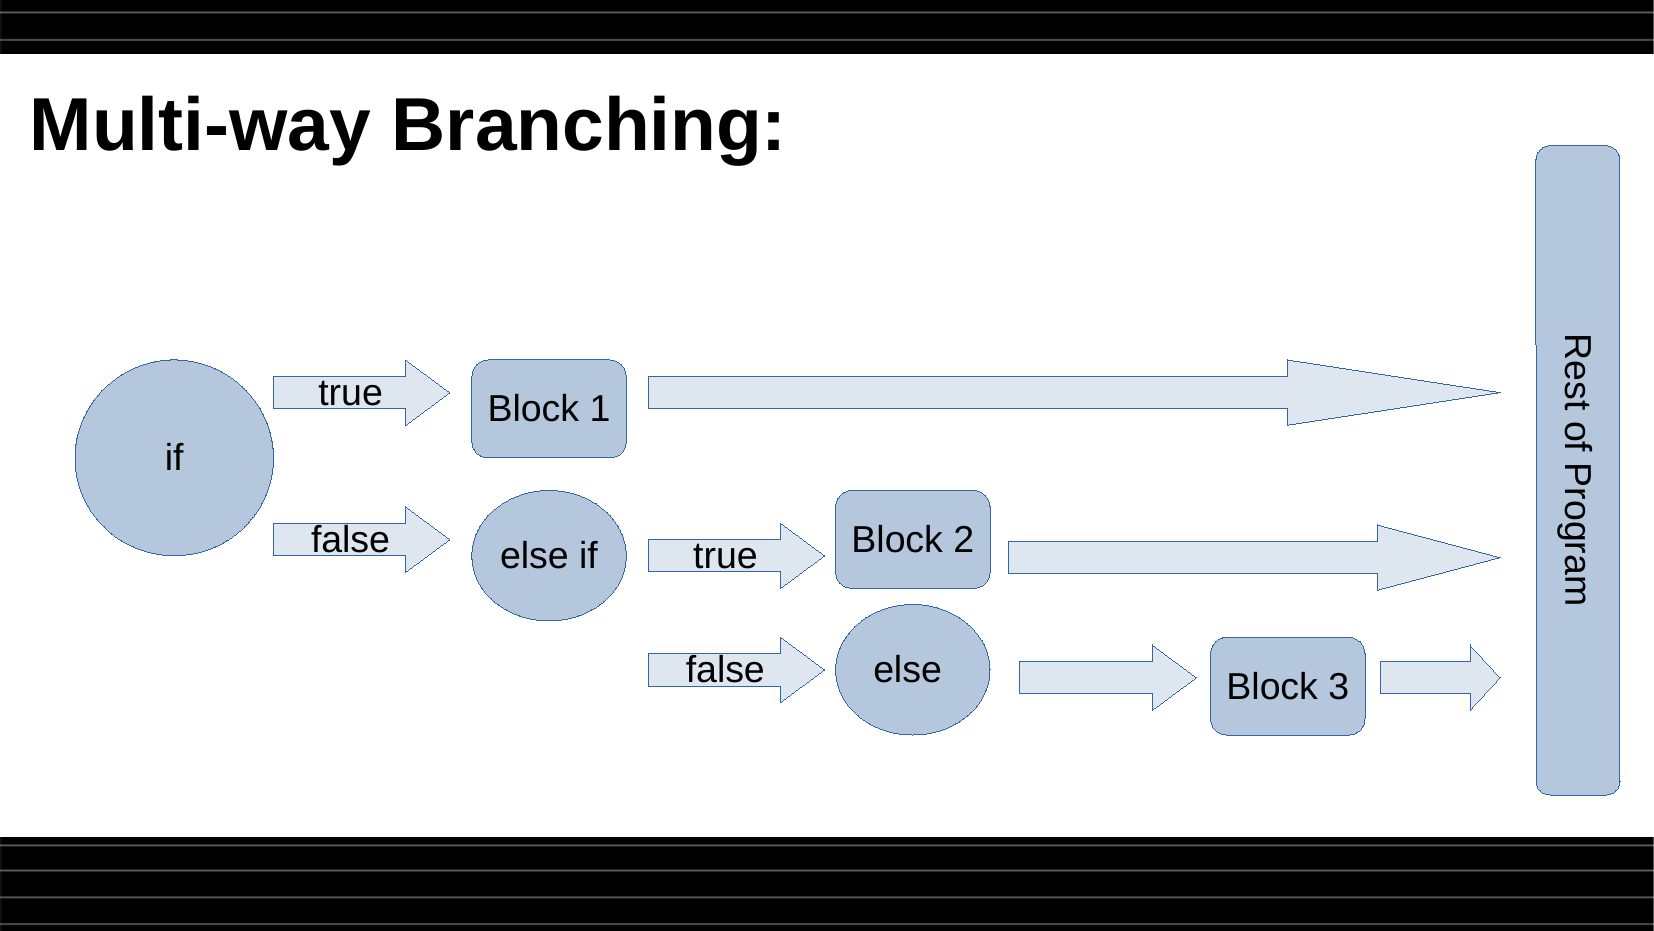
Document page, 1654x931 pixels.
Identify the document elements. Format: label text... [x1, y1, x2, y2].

text_box false [273, 506, 450, 573]
text_box [1380, 644, 1501, 711]
text_box Block 3 [1210, 637, 1366, 736]
picture [0, 837, 1654, 931]
text_box [1008, 524, 1501, 591]
text_box true [273, 360, 450, 426]
text_box [648, 359, 1501, 426]
picture [0, 0, 1654, 54]
text_box else if [471, 490, 627, 621]
text_box true [648, 523, 825, 589]
text_box Block 1 [471, 359, 627, 458]
text_box Rest of Program [1535, 145, 1621, 796]
text_box Block 2 [835, 490, 991, 589]
text_box false [648, 637, 825, 703]
text_box Multi-way Branching: [15, 75, 1591, 174]
text_box if [75, 359, 274, 556]
text_box [1019, 644, 1197, 711]
text_box else [835, 604, 991, 736]
